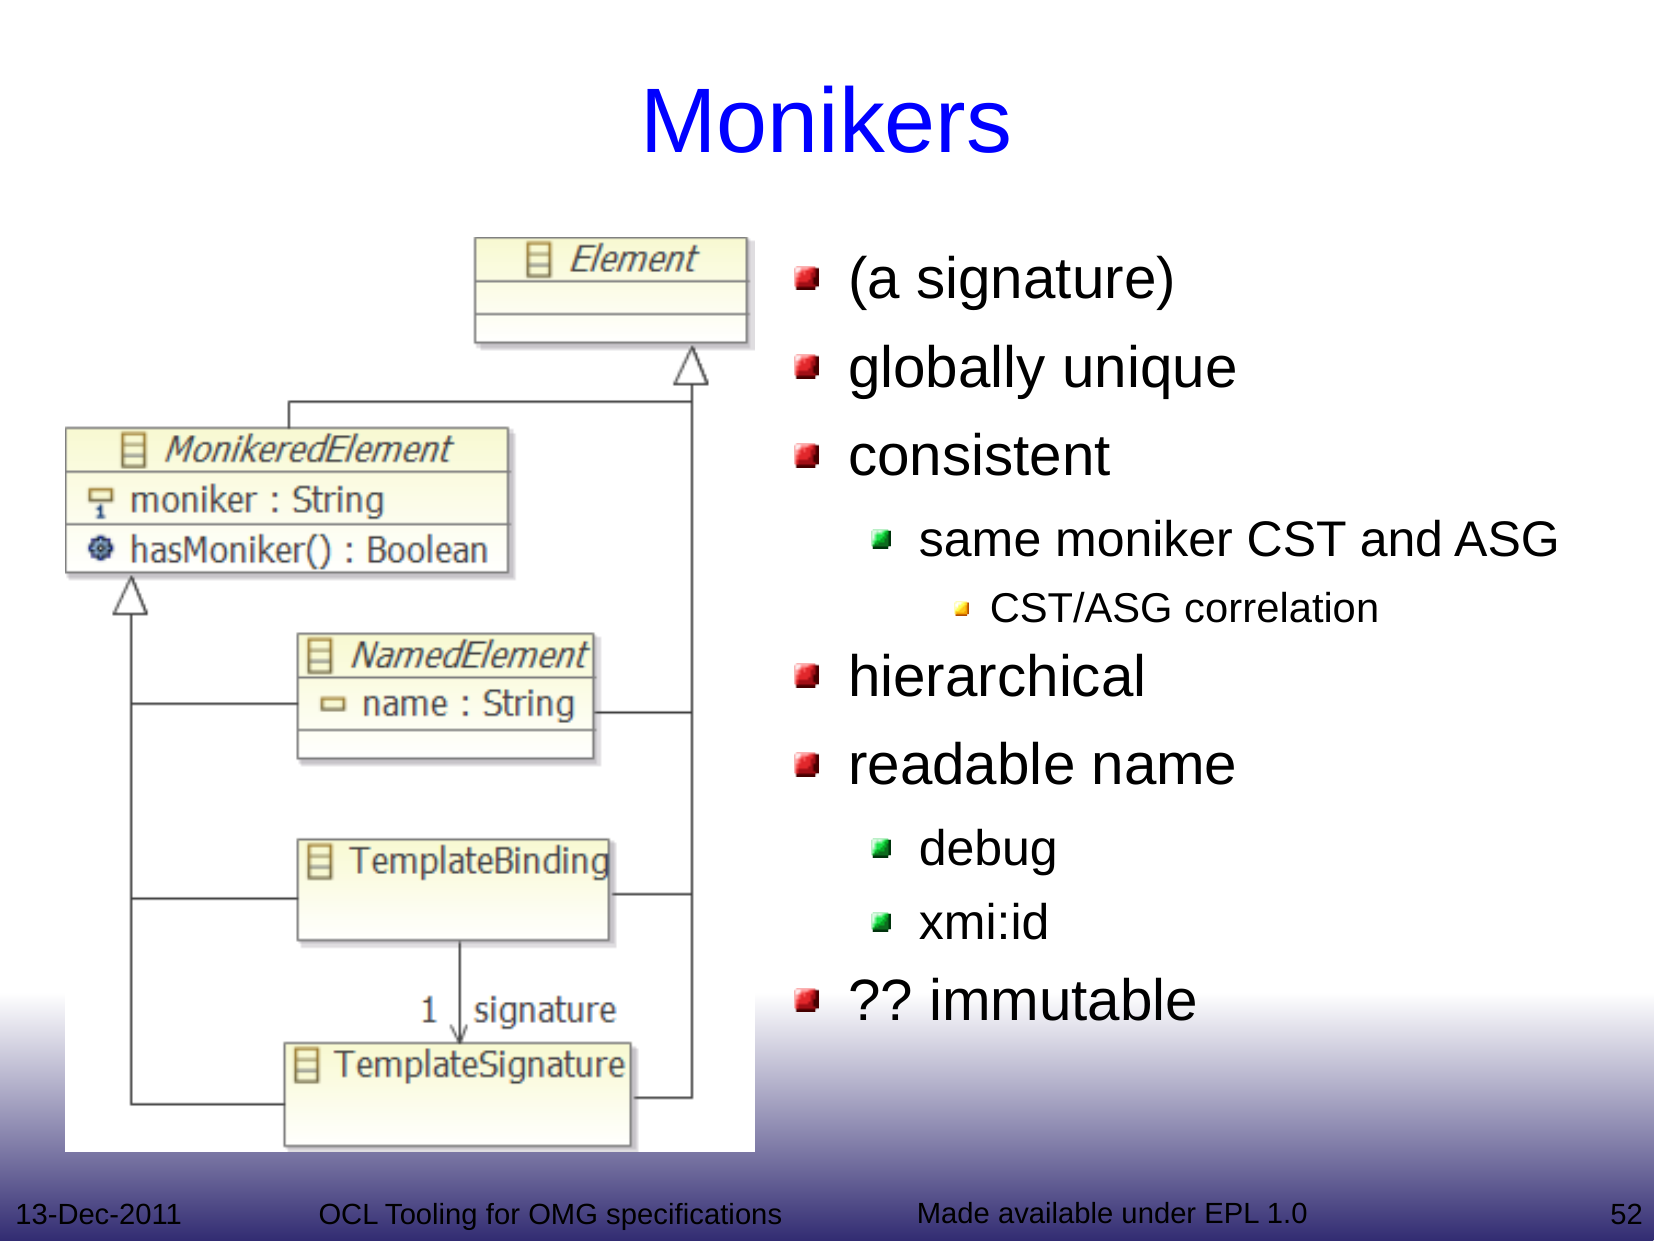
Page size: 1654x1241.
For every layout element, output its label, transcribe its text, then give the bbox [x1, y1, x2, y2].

picture [65, 237, 755, 1152]
list (a signature) globally unique consistent same moniker CST and ASG CST/ASG correlation hierarchical readable name debug xmi:id ?? immutable [706, 245, 1571, 1094]
title Monikers [82, 56, 1571, 185]
